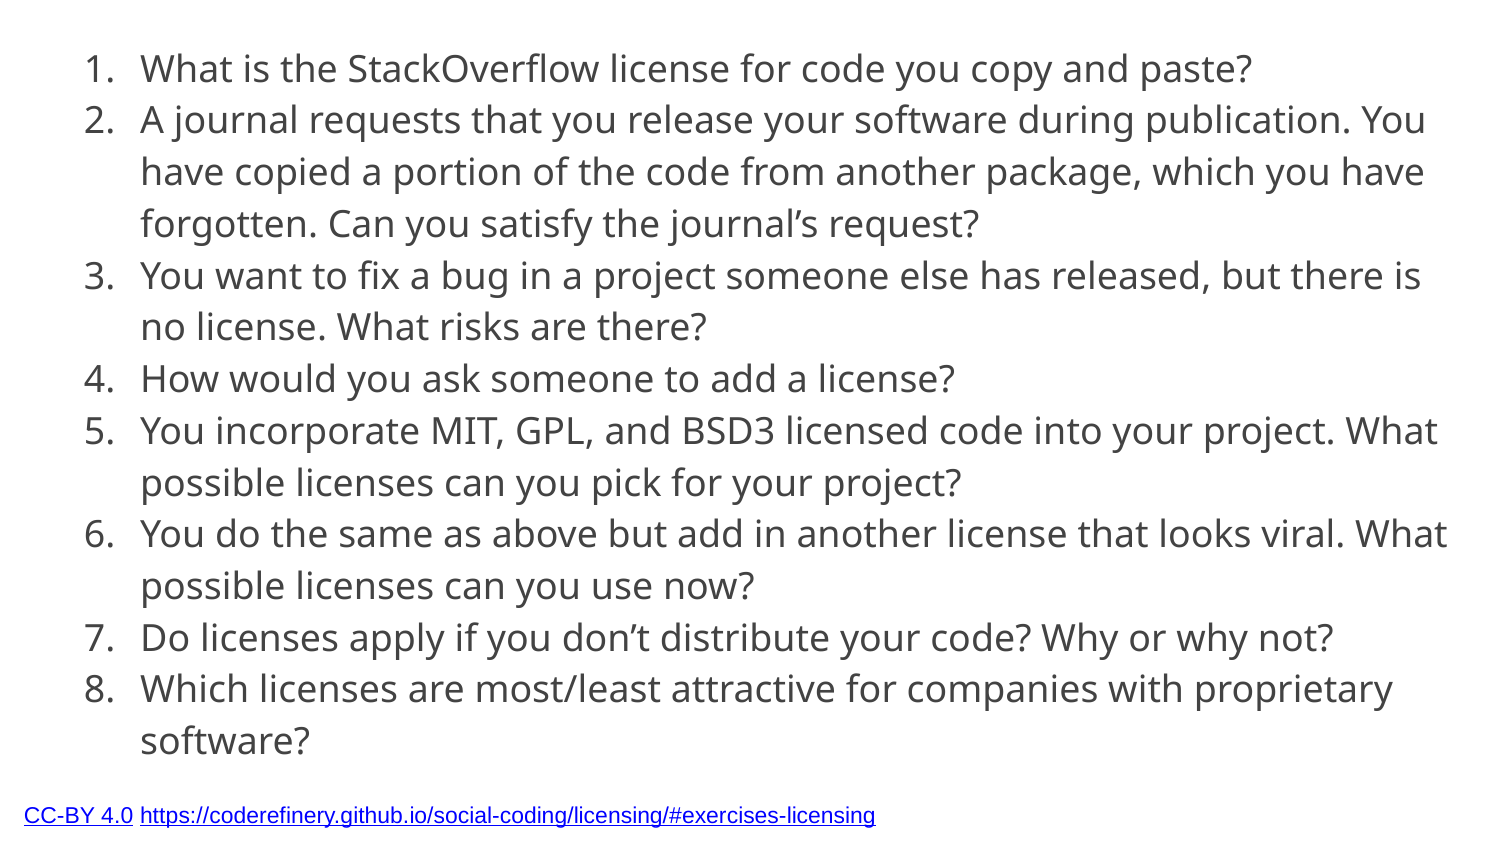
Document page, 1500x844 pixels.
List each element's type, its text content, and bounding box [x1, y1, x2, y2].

text_box What is the StackOverflow license for code you copy and paste? A journal requests that you release your software during publication. You have copied a portion of the code from another package, which you have forgotten. Can you satisfy the journal’s request? You want to fix a bug in a project someone else has released, but there is no license. What risks are there? How would you ask someone to add a license? You incorporate MIT, GPL, and BSD3 licensed code into your project. What possible licenses can you pick for your project? You do the same as above but add in another license that looks viral. What possible licenses can you use now? Do licenses apply if you don’t distribute your code? Why or why not? Which licenses are most/least attractive for companies with proprietary software? [50, 22, 1468, 844]
text_box CC-BY 4.0 https://coderefinery.github.io/social-coding/licensing/#exercises-licensing [8, 785, 962, 844]
